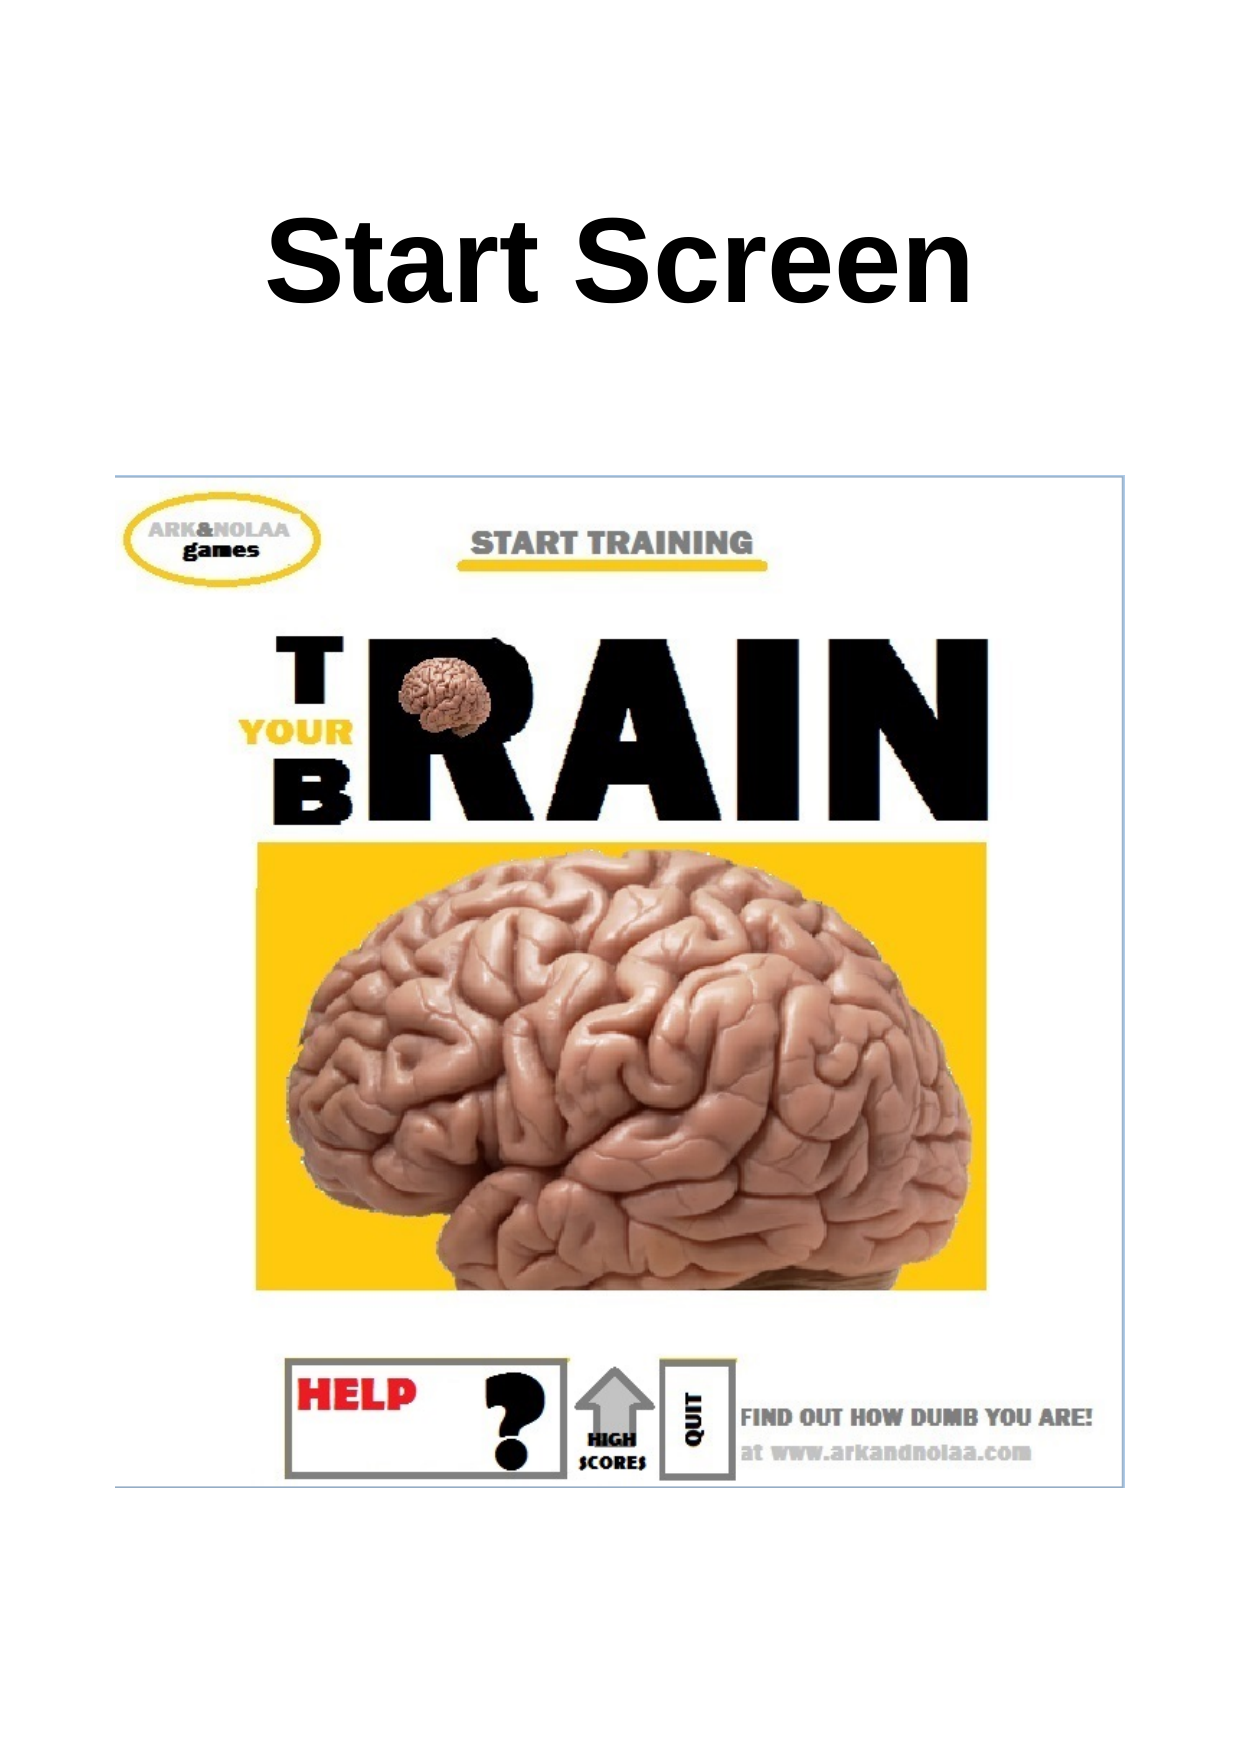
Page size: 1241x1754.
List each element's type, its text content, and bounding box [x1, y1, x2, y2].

picture [115, 475, 1125, 1488]
title Start Screen [115, 124, 1125, 398]
